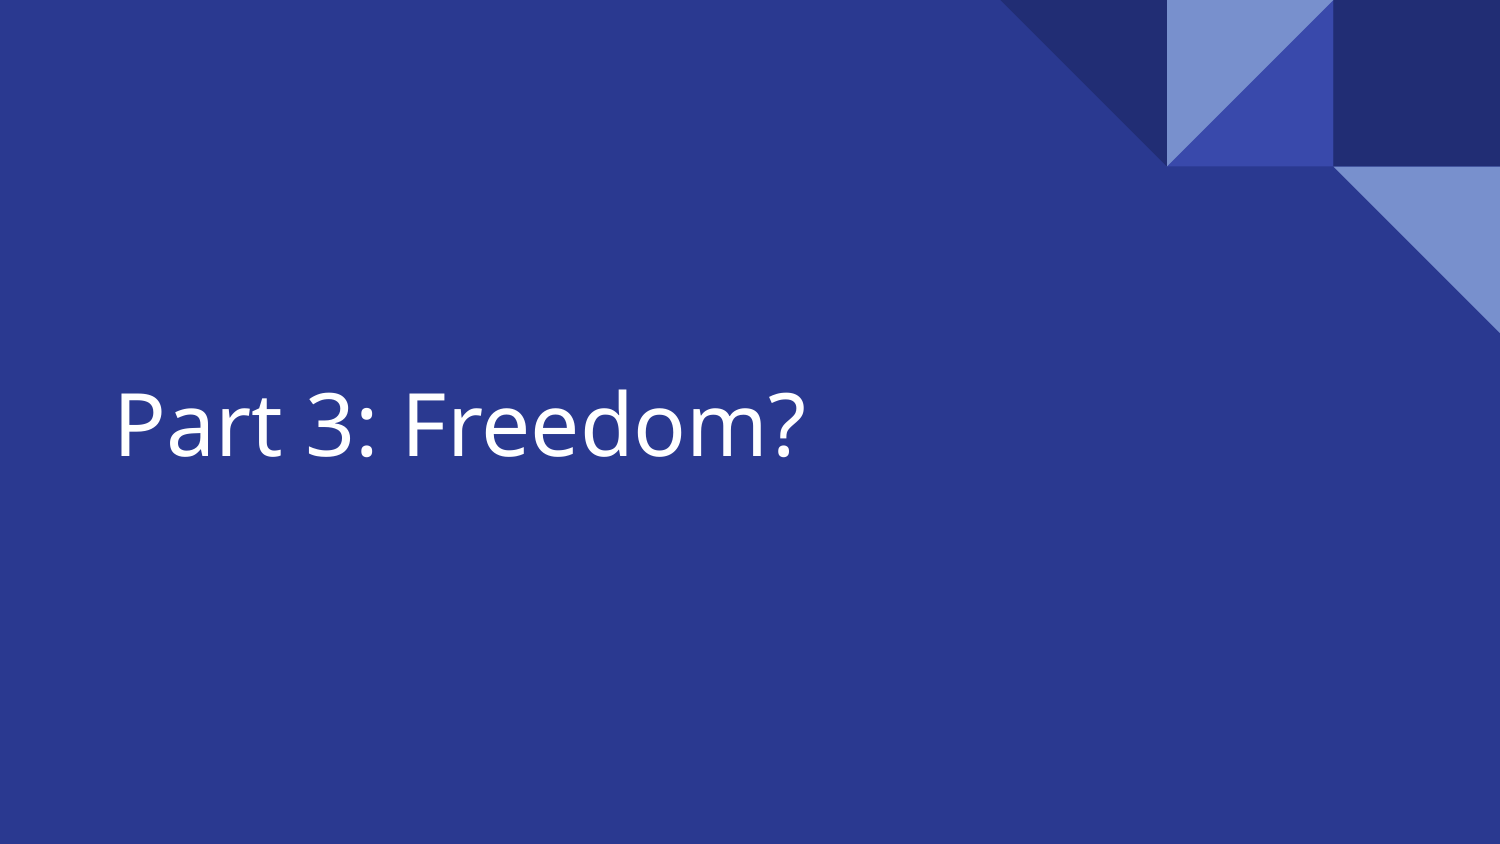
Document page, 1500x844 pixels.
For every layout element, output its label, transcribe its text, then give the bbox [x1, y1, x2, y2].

title Part 3: Freedom? [98, 353, 1447, 491]
